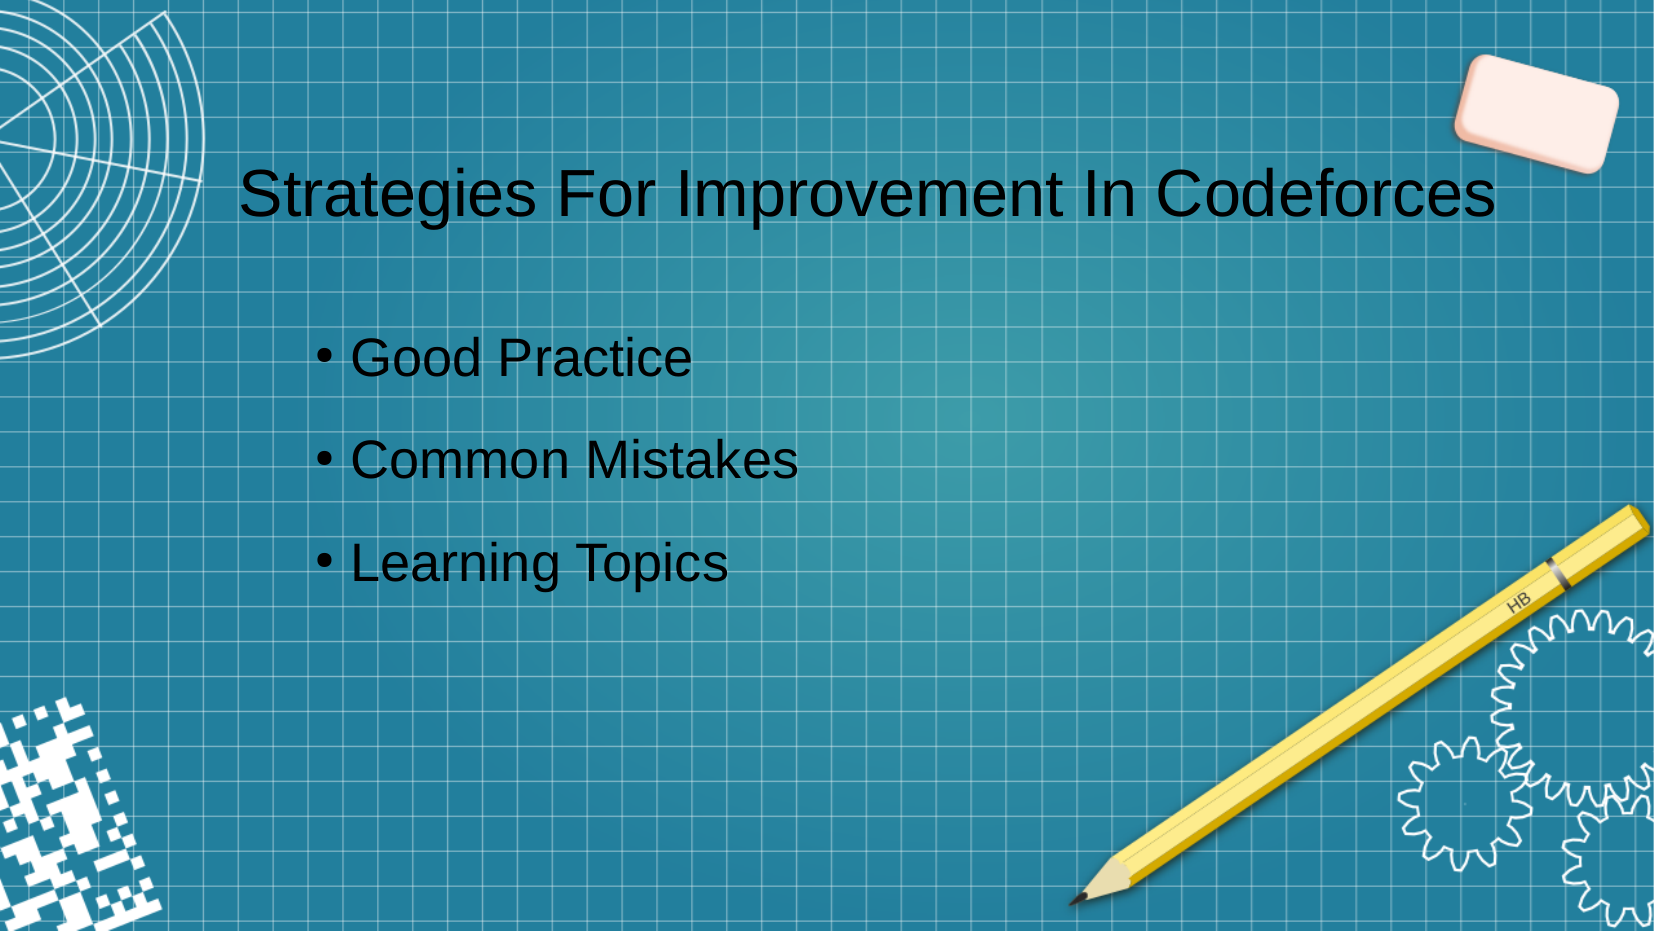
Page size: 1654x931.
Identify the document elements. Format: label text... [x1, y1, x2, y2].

title Strategies For Improvement In Codeforces [124, 87, 1613, 301]
text_box Good Practice Common Mistakes Learning Topics [300, 319, 1538, 601]
picture [0, 0, 1654, 931]
